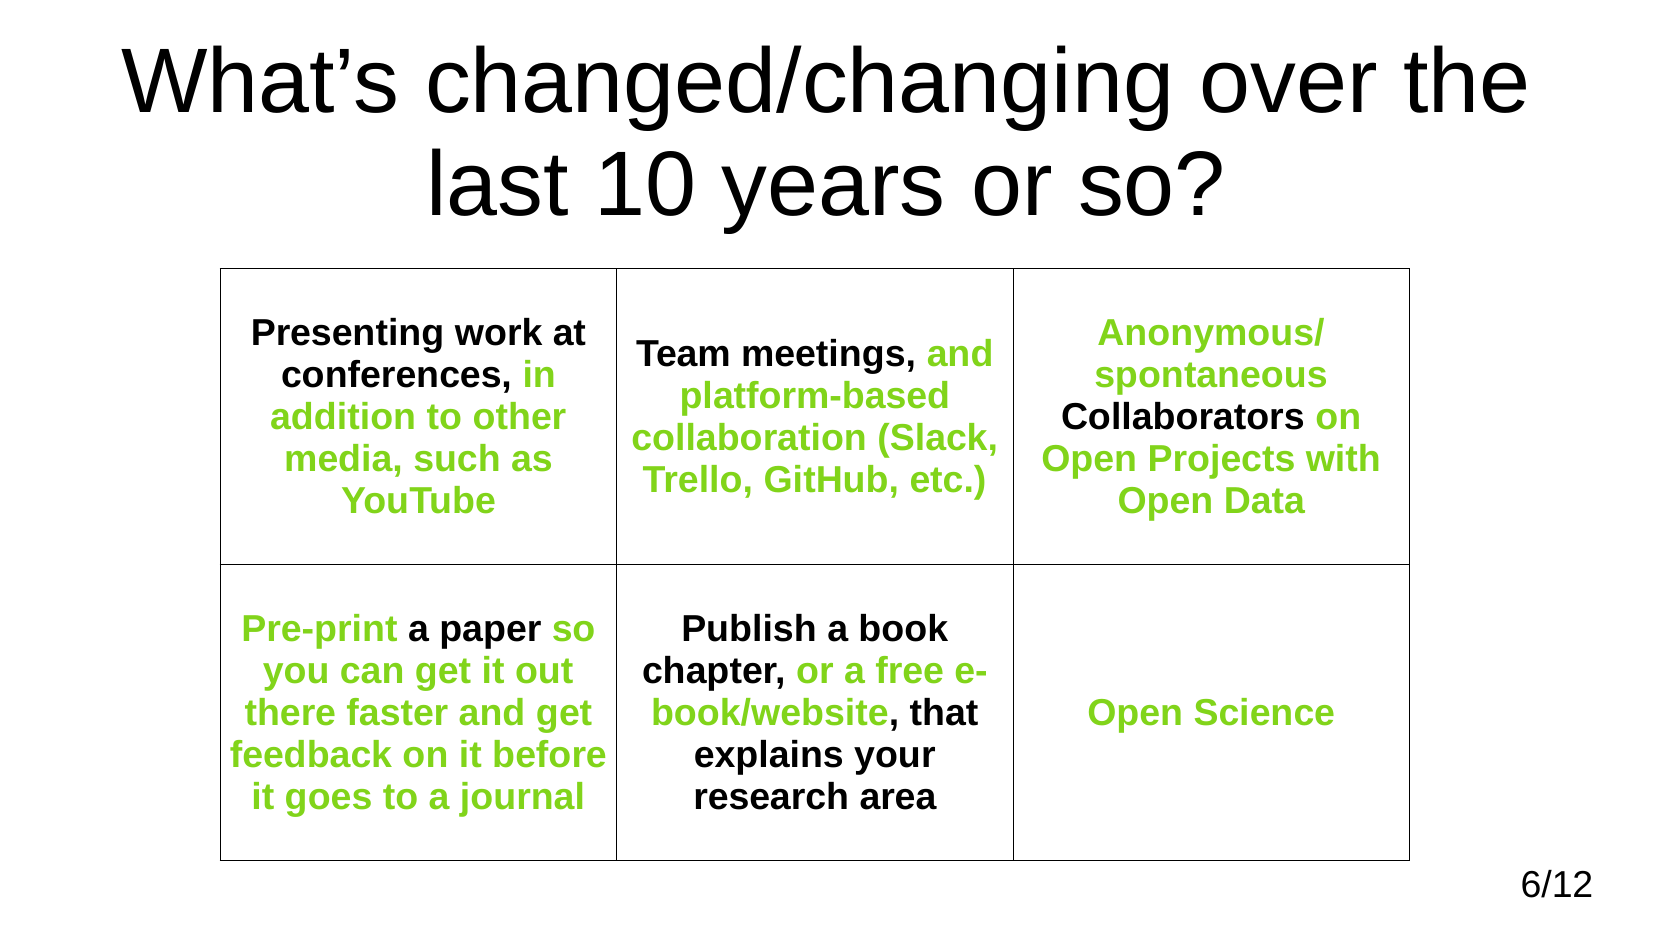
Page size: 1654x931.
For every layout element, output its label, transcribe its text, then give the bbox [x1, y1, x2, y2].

table_header Presenting work at conferences, in addition to other media, such as YouTube [221, 269, 616, 564]
table_header Anonymous/spontaneous Collaborators on Open Projects with Open Data [1014, 269, 1409, 564]
table_cell Pre-print a paper so you can get it out there faster and get feedback on it before it goes to a journal [221, 565, 616, 860]
table_header Team meetings, and platform-based collaboration (Slack, Trello, GitHub, etc.) [617, 269, 1013, 564]
table_cell Open Science [1014, 565, 1409, 860]
title What’s changed/changing over the last 10 years or so? [82, 15, 1571, 249]
table_cell Publish a book chapter, or a free e-book/website, that explains your research area [617, 565, 1013, 860]
text_box <number>/12 [1505, 856, 1625, 914]
